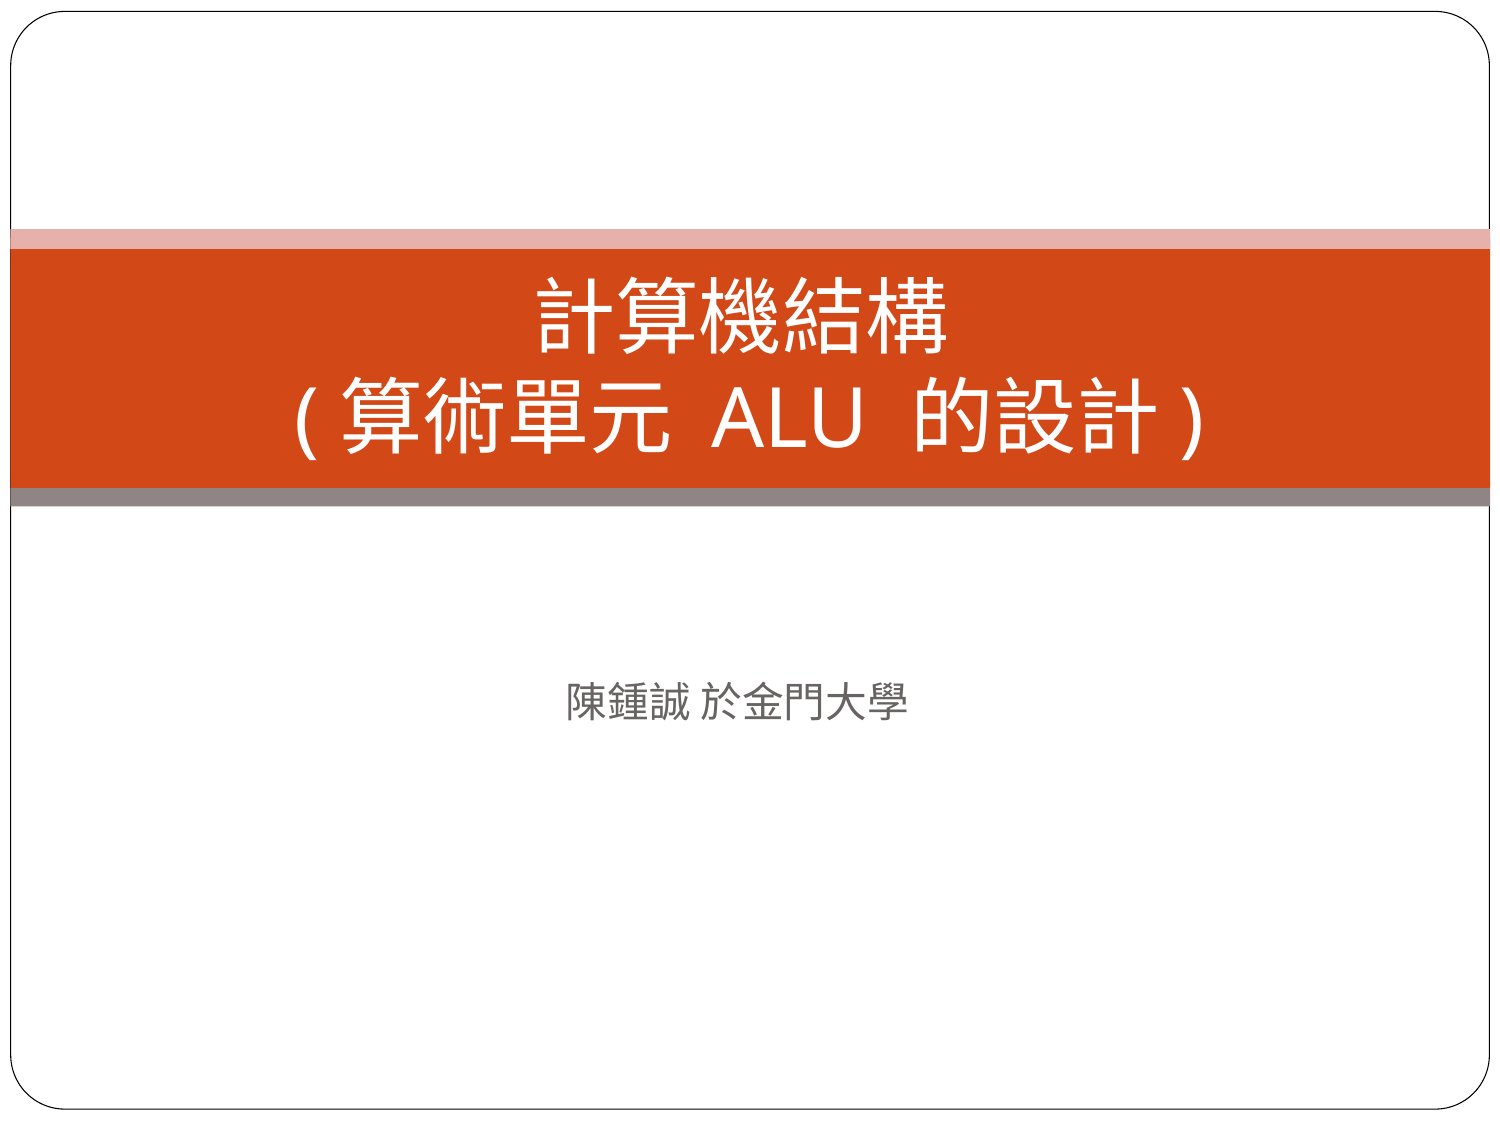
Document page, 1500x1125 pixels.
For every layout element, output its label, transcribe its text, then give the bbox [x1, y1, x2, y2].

title 計算機結構 (算術單元 ALU 的設計) [75, 247, 1426, 489]
text_box 陳鍾誠 於金門大學 [212, 667, 1263, 788]
